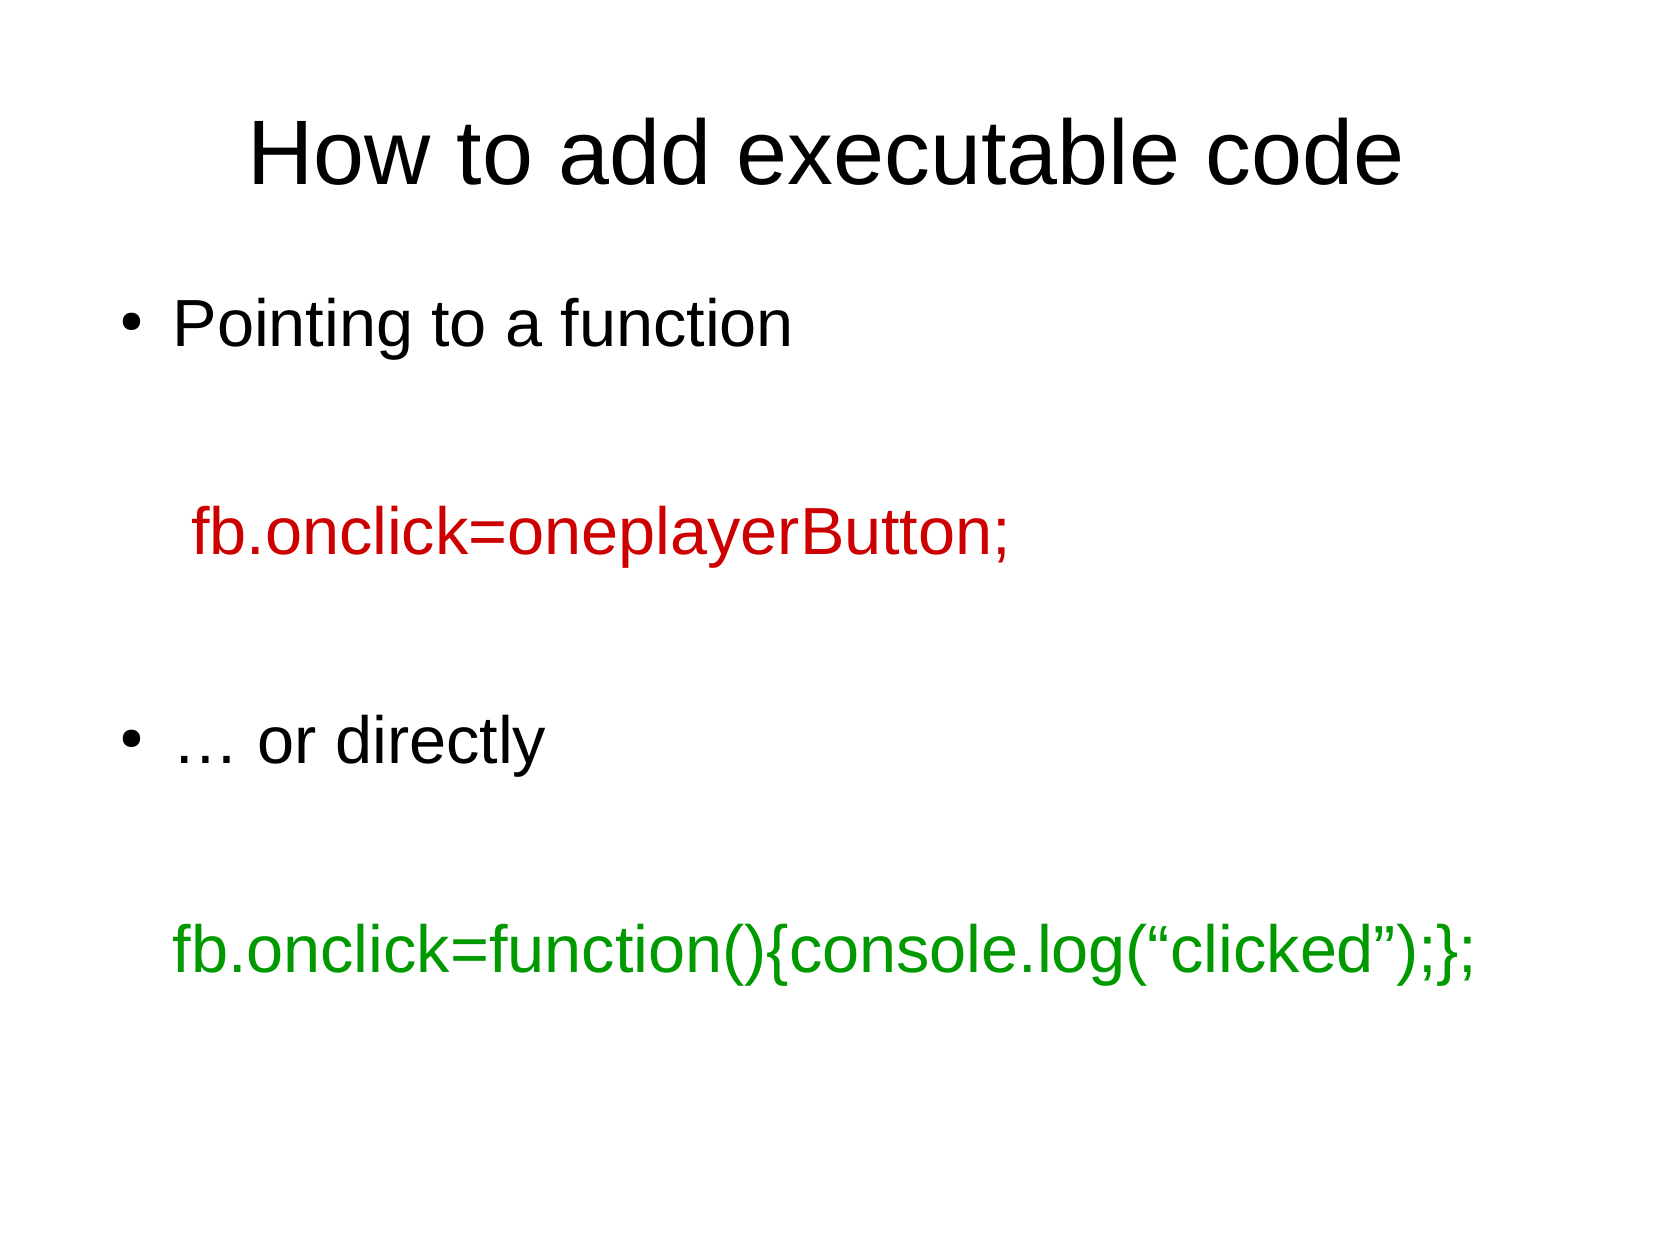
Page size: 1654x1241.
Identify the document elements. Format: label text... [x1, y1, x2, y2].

list Pointing to a function fb.onclick=oneplayerButton; … or directly fb.onclick=function(){console.log(“clicked”);}; [101, 285, 1591, 1006]
title How to add executable code [82, 49, 1571, 257]
